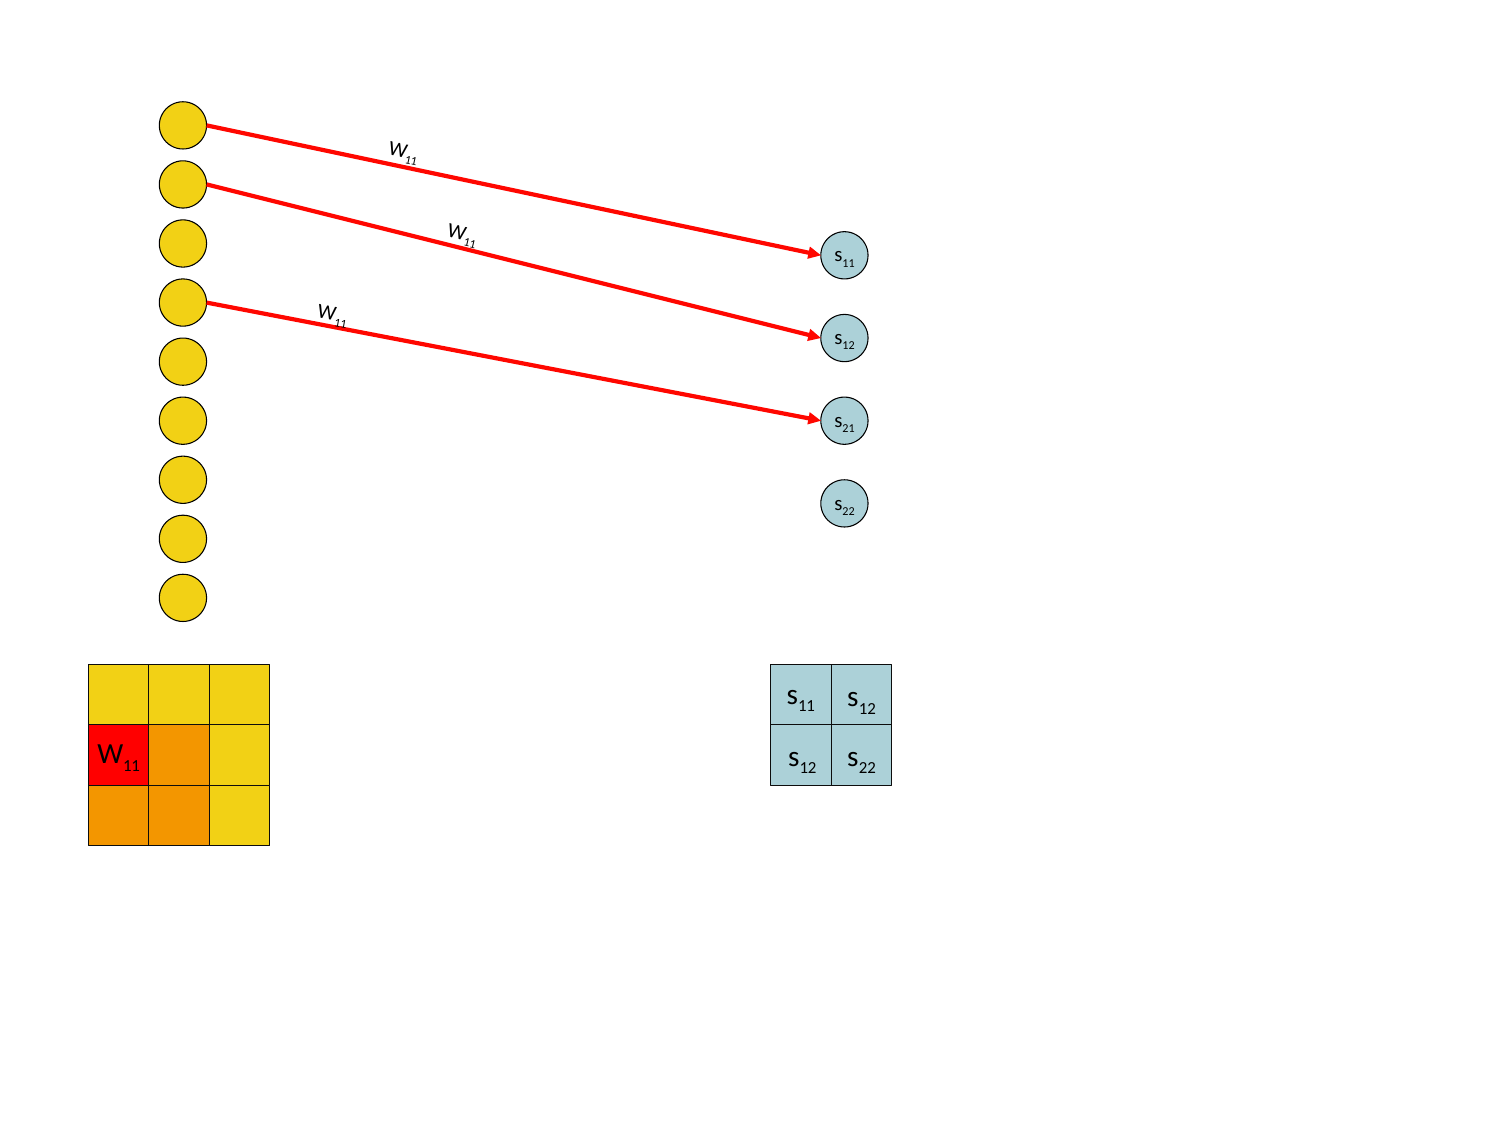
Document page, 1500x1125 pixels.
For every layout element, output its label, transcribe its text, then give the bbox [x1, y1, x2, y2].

text_box s22 [820, 479, 869, 528]
text_box s12 [831, 664, 892, 724]
text_box W11 [253, 278, 413, 349]
text_box [159, 338, 207, 386]
text_box [159, 160, 207, 209]
text_box [159, 397, 207, 445]
text_box [159, 278, 207, 327]
text_box [159, 574, 207, 622]
text_box [159, 101, 207, 149]
text_box W11 [88, 724, 148, 785]
text_box [159, 515, 207, 563]
text_box s22 [831, 724, 892, 786]
text_box W11 [383, 194, 543, 273]
text_box s12 [770, 724, 831, 786]
text_box s11 [820, 231, 869, 279]
text_box s12 [820, 314, 869, 362]
text_box W11 [324, 113, 484, 189]
text_box [159, 219, 207, 268]
text_box [88, 664, 270, 846]
text_box s21 [820, 397, 869, 445]
text_box s11 [770, 664, 831, 724]
text_box [159, 456, 207, 504]
